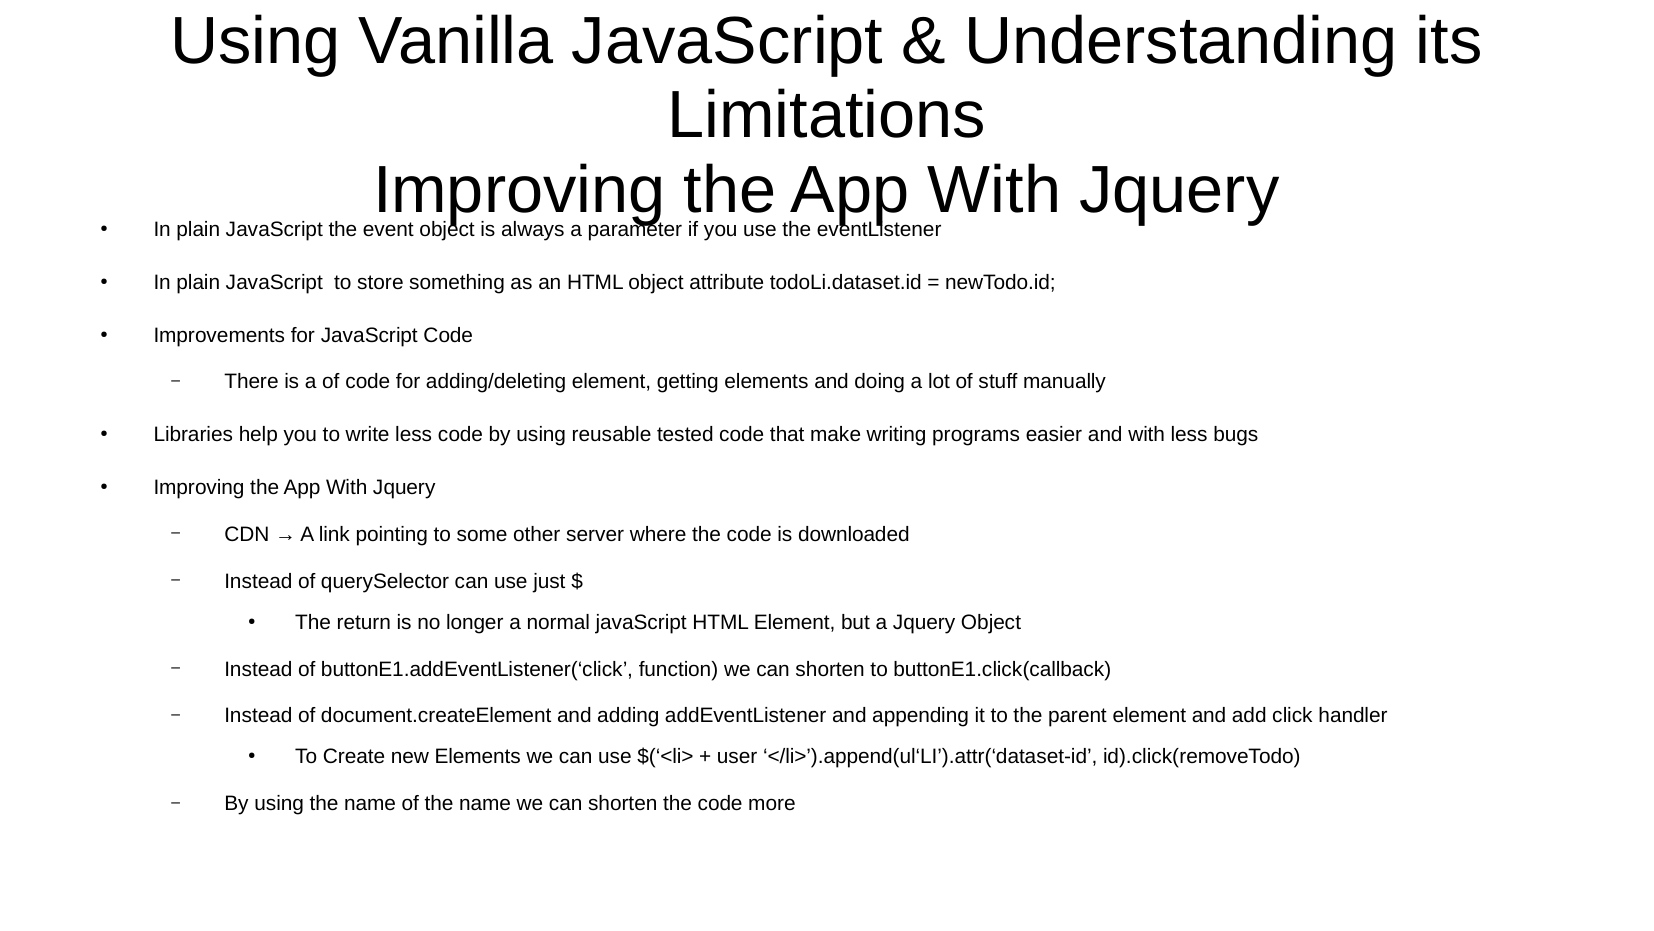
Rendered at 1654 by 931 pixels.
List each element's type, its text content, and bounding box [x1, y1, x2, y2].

list In plain JavaScript the event object is always a parameter if you use the eventListener In plain JavaScript to store something as an HTML object attribute todoLi.dataset.id = newTodo.id; Improvements for JavaScript Code There is a of code for adding/deleting element, getting elements and doing a lot of stuff manually Libraries help you to write less code by using reusable tested code that make writing programs easier and with less bugs Improving the App With Jquery CDN → A link pointing to some other server where the code is downloaded Instead of querySelector can use just $ The return is no longer a normal javaScript HTML Element, but a Jquery Object Instead of buttonE1.addEventListener(‘click’, function) we can shorten to buttonE1.click(callback) Instead of document.createElement and adding addEventListener and appending it to the parent element and add click handler To Create new Elements we can use $(‘<li> + user ‘</li>’).append(ul‘LI’).attr(‘dataset-id’, id).click(removeTodo) By using the name of the name we can shorten the code more [82, 217, 1576, 916]
title Using Vanilla JavaScript & Understanding its Limitations Improving the App With Jquery [82, 20, 1571, 209]
